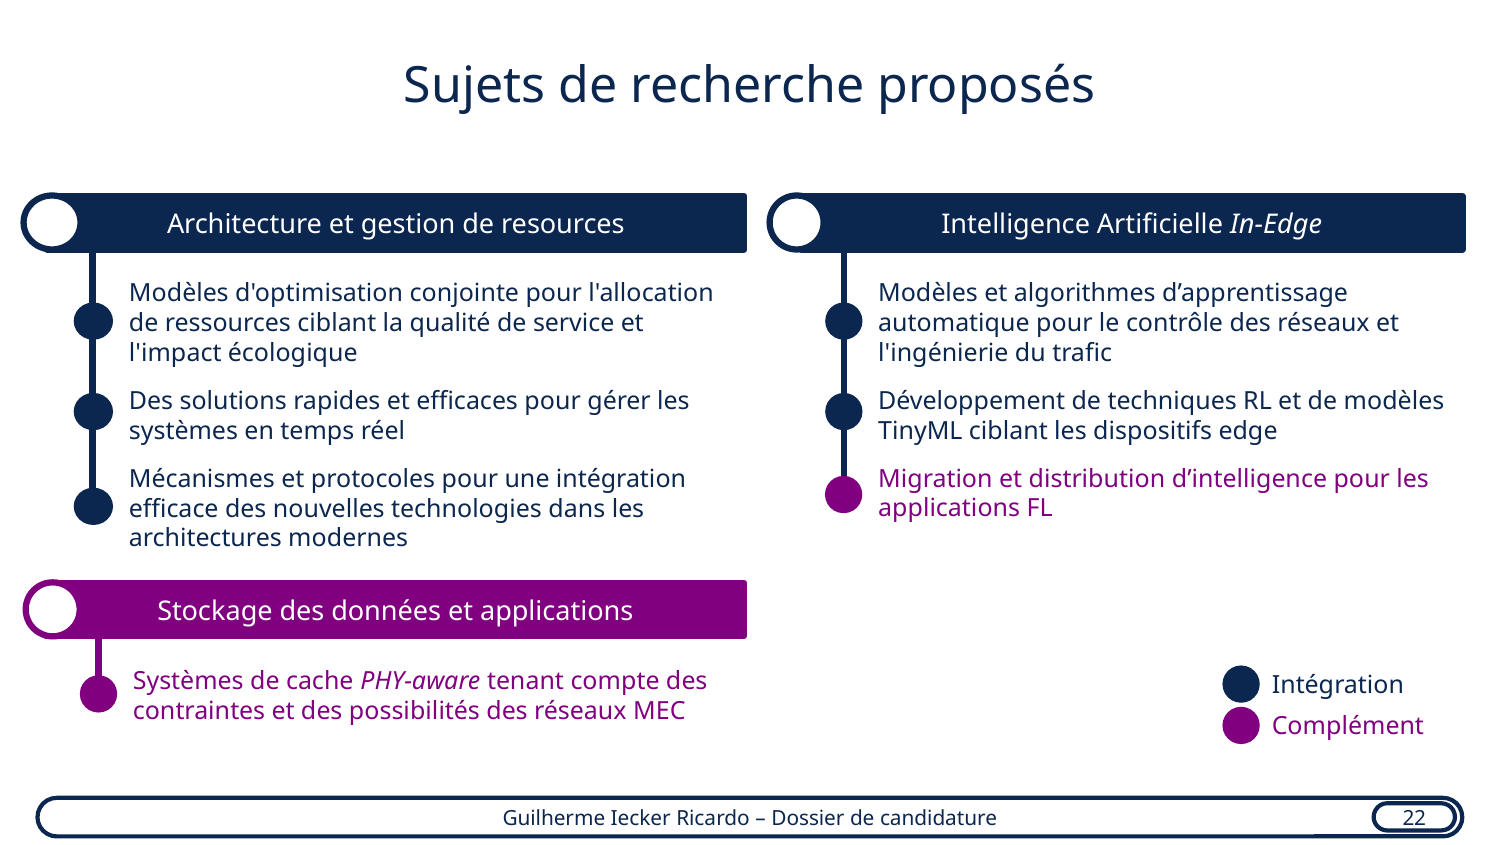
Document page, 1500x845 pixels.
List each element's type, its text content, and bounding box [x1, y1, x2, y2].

text_box [73, 302, 89, 340]
text_box Complément [1254, 698, 1480, 750]
text_box [769, 195, 824, 250]
text_box [1222, 706, 1260, 745]
text_box [96, 393, 111, 430]
text_box [79, 675, 115, 713]
text_box [825, 302, 860, 340]
text_box [1222, 665, 1254, 703]
text_box [96, 302, 111, 340]
text_box Intelligence Artificielle In-Edge [802, 196, 1463, 250]
text_box [824, 475, 860, 514]
text_box [73, 488, 111, 526]
text_box Stockage des données et applications [57, 582, 744, 637]
text_box [25, 582, 80, 637]
text_box Architecture et gestion de resources [58, 196, 745, 250]
text_box [23, 195, 81, 250]
text_box Modèles d'optimisation conjointe pour l'allocation de ressources ciblant la qualité de service et l'impact écologique Des solutions rapides et efficaces pour gérer les systèmes en temps réel Mécanismes et protocoles pour une intégration efficace des nouvelles technologies dans les architectures modernes [111, 265, 751, 563]
text_box Modèles et algorithmes d’apprentissage automatique pour le contrôle des réseaux et l'ingénierie du trafic Développement de techniques RL et de modèles TinyML ciblant les dispositifs edge Migration et distribution d’intelligence pour les applications FL [860, 265, 1480, 533]
text_box Intégration [1254, 657, 1442, 709]
text_box Systèmes de cache PHY-aware tenant compte des contraintes et des possibilités des réseaux MEC [115, 654, 734, 736]
text_box [825, 392, 860, 431]
text_box Sujets de recherche proposés [37, 37, 1463, 193]
text_box Guilherme Iecker Ricardo – Dossier de candidature [37, 797, 1463, 837]
text_box [73, 393, 89, 430]
